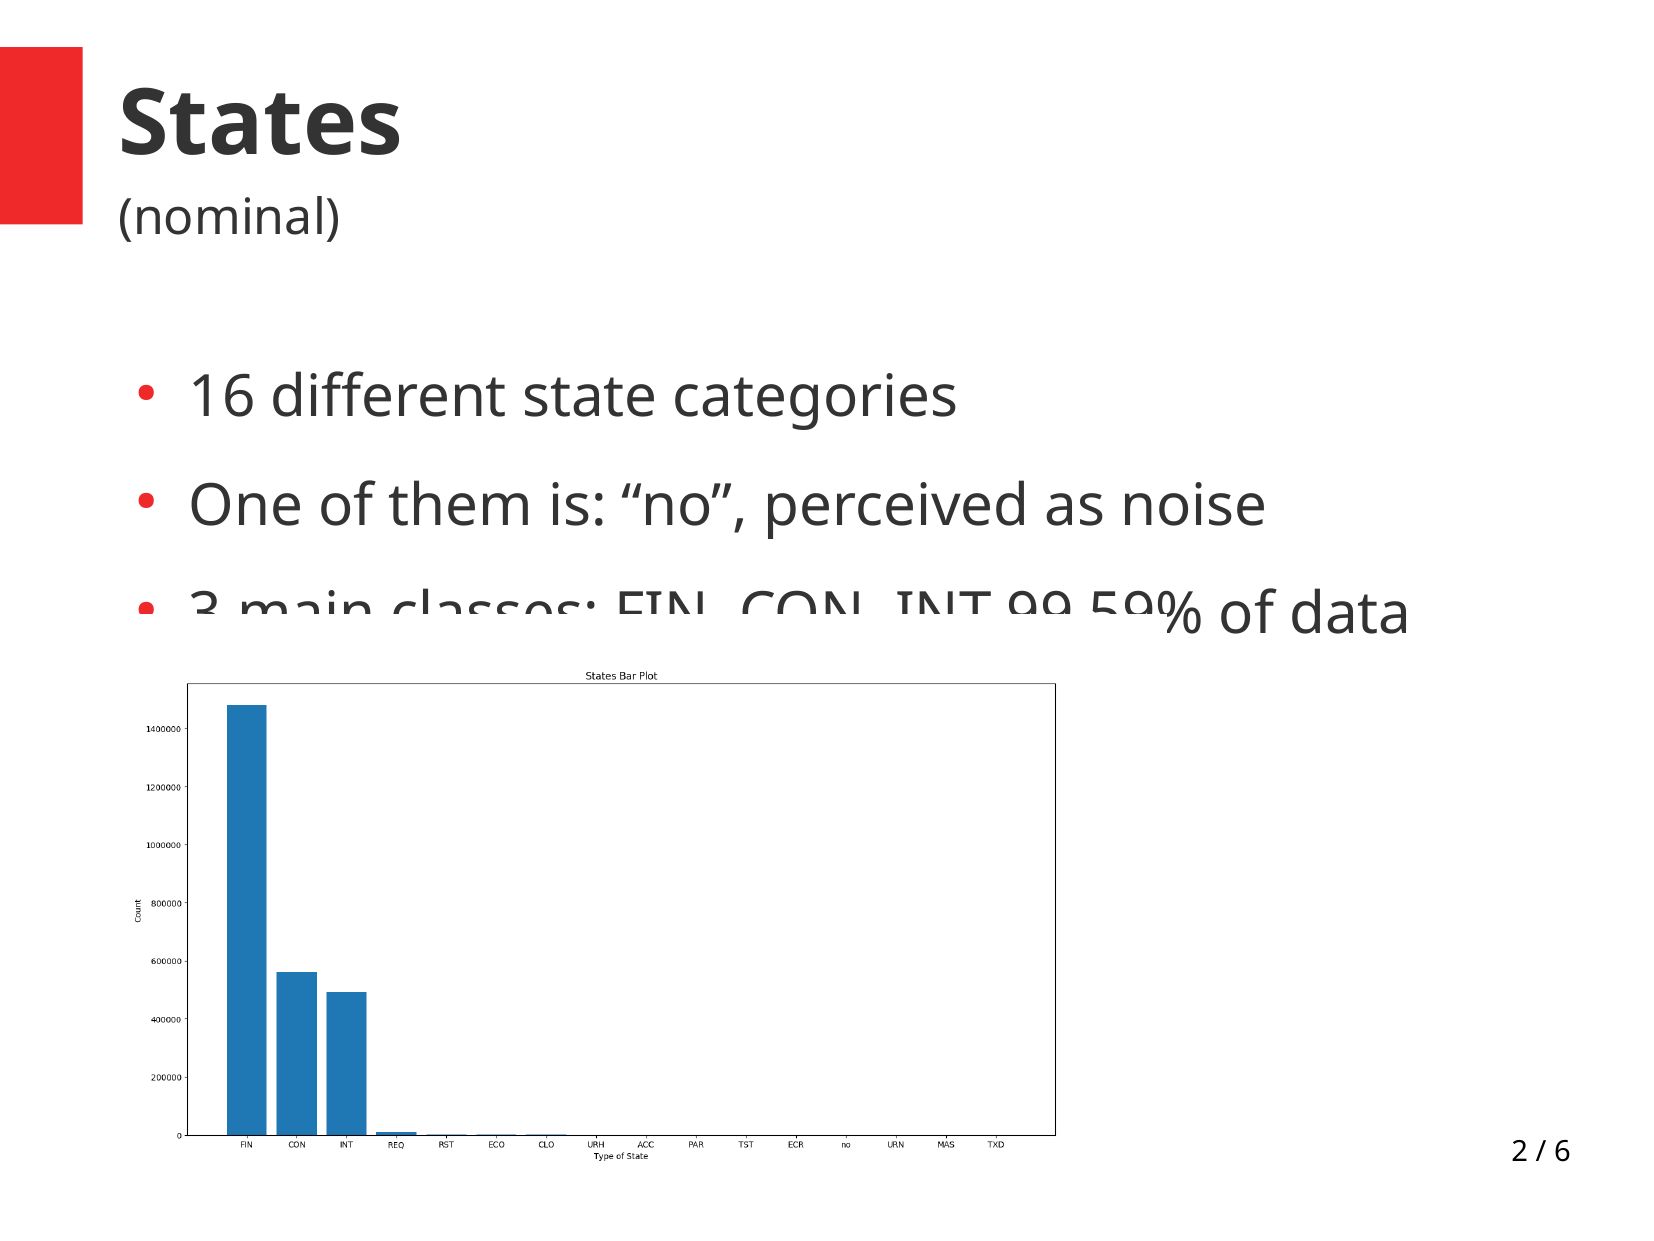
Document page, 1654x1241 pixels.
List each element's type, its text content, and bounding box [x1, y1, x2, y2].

list 16 different state categories One of them is: “no”, perceived as noise 3 main classes: FIN, CON, INT 99.59% of data [118, 354, 1536, 1074]
title States (nominal) [118, 49, 1571, 257]
picture [47, 614, 1167, 1199]
